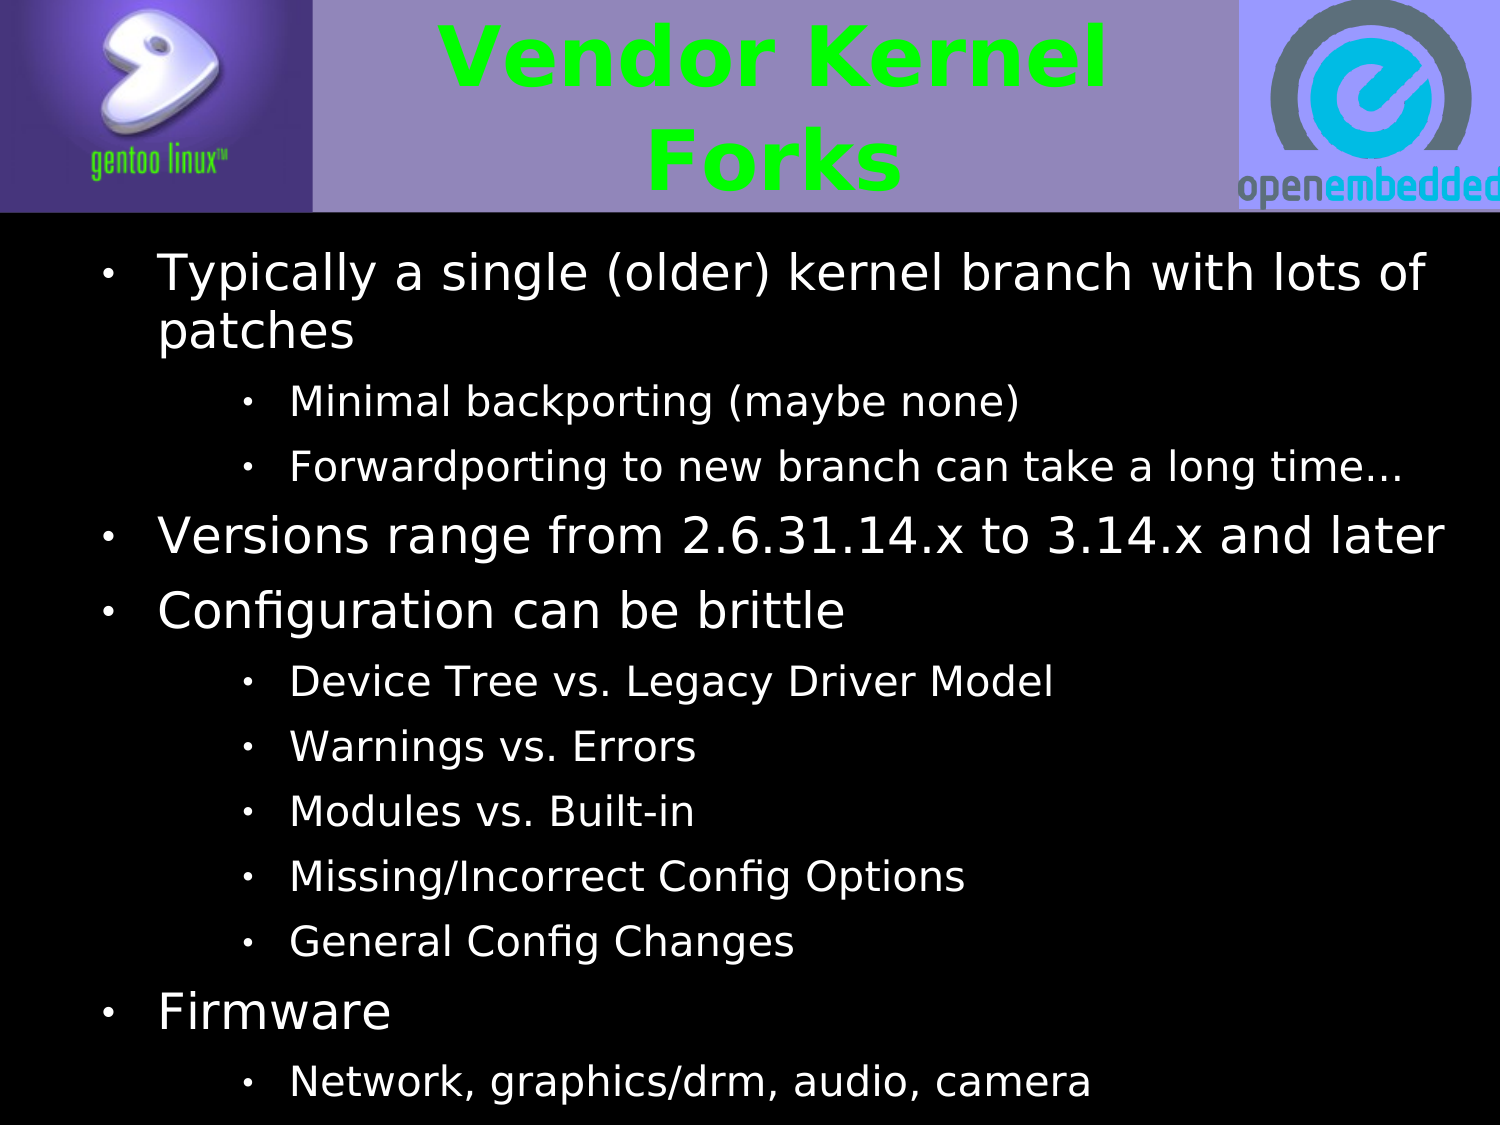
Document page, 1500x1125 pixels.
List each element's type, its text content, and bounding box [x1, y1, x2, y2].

picture [0, 0, 302, 184]
title Vendor Kernel Forks [319, 5, 1230, 207]
list Typically a single (older) kernel branch with lots of patches Minimal backporting (maybe none) Forwardporting to new branch can take a long time... Versions range from 2.6.31.14.x to 3.14.x and later Configuration can be brittle Device Tree vs. Legacy Driver Model Warnings vs. Errors Modules vs. Built-in Missing/Incorrect Config Options General Config Changes Firmware Network, graphics/drm, audio, camera [45, 244, 1456, 1107]
picture [1238, 0, 1500, 210]
